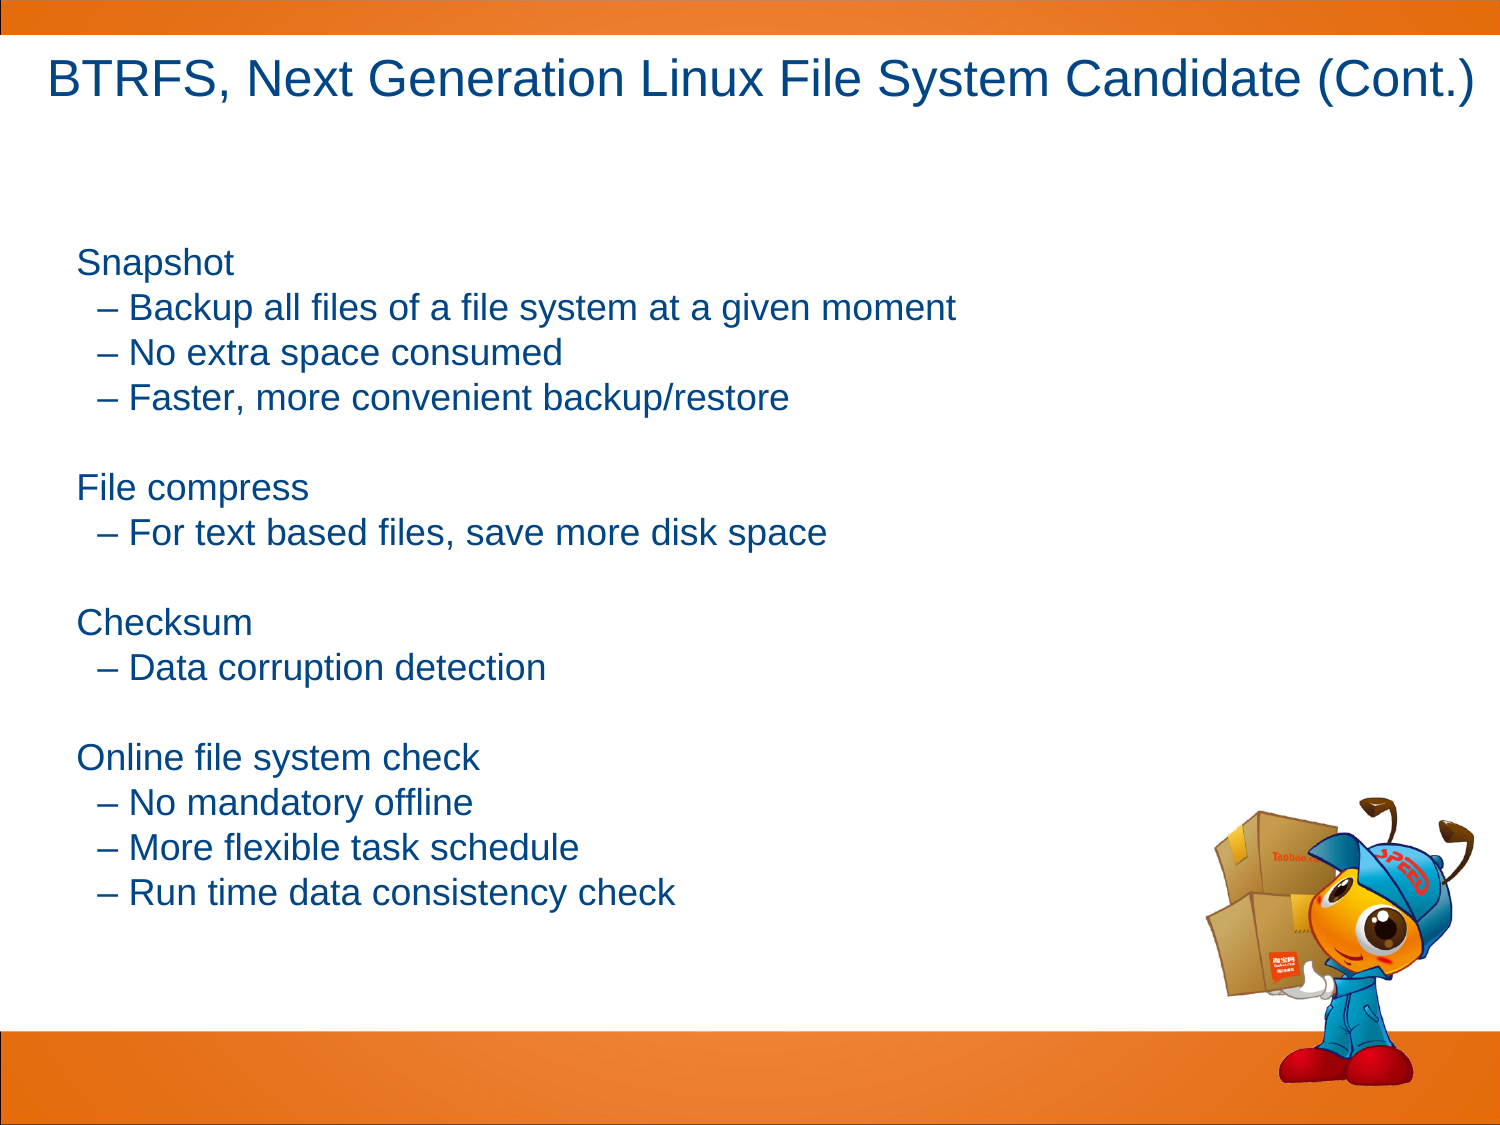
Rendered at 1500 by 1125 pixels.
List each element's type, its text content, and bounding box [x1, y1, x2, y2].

text_box BTRFS, Next Generation Linux File System Candidate (Cont.) [32, 37, 1491, 115]
picture [0, 0, 1500, 35]
text_box Snapshot – Backup all files of a file system at a given moment – No extra space consumed – Faster, more convenient backup/restore File compress – For text based files, save more disk space Checksum – Data corruption detection Online file system check – No mandatory offline – More flexible task schedule – Run time data consistency check [61, 230, 1388, 921]
picture [0, 785, 1500, 1125]
